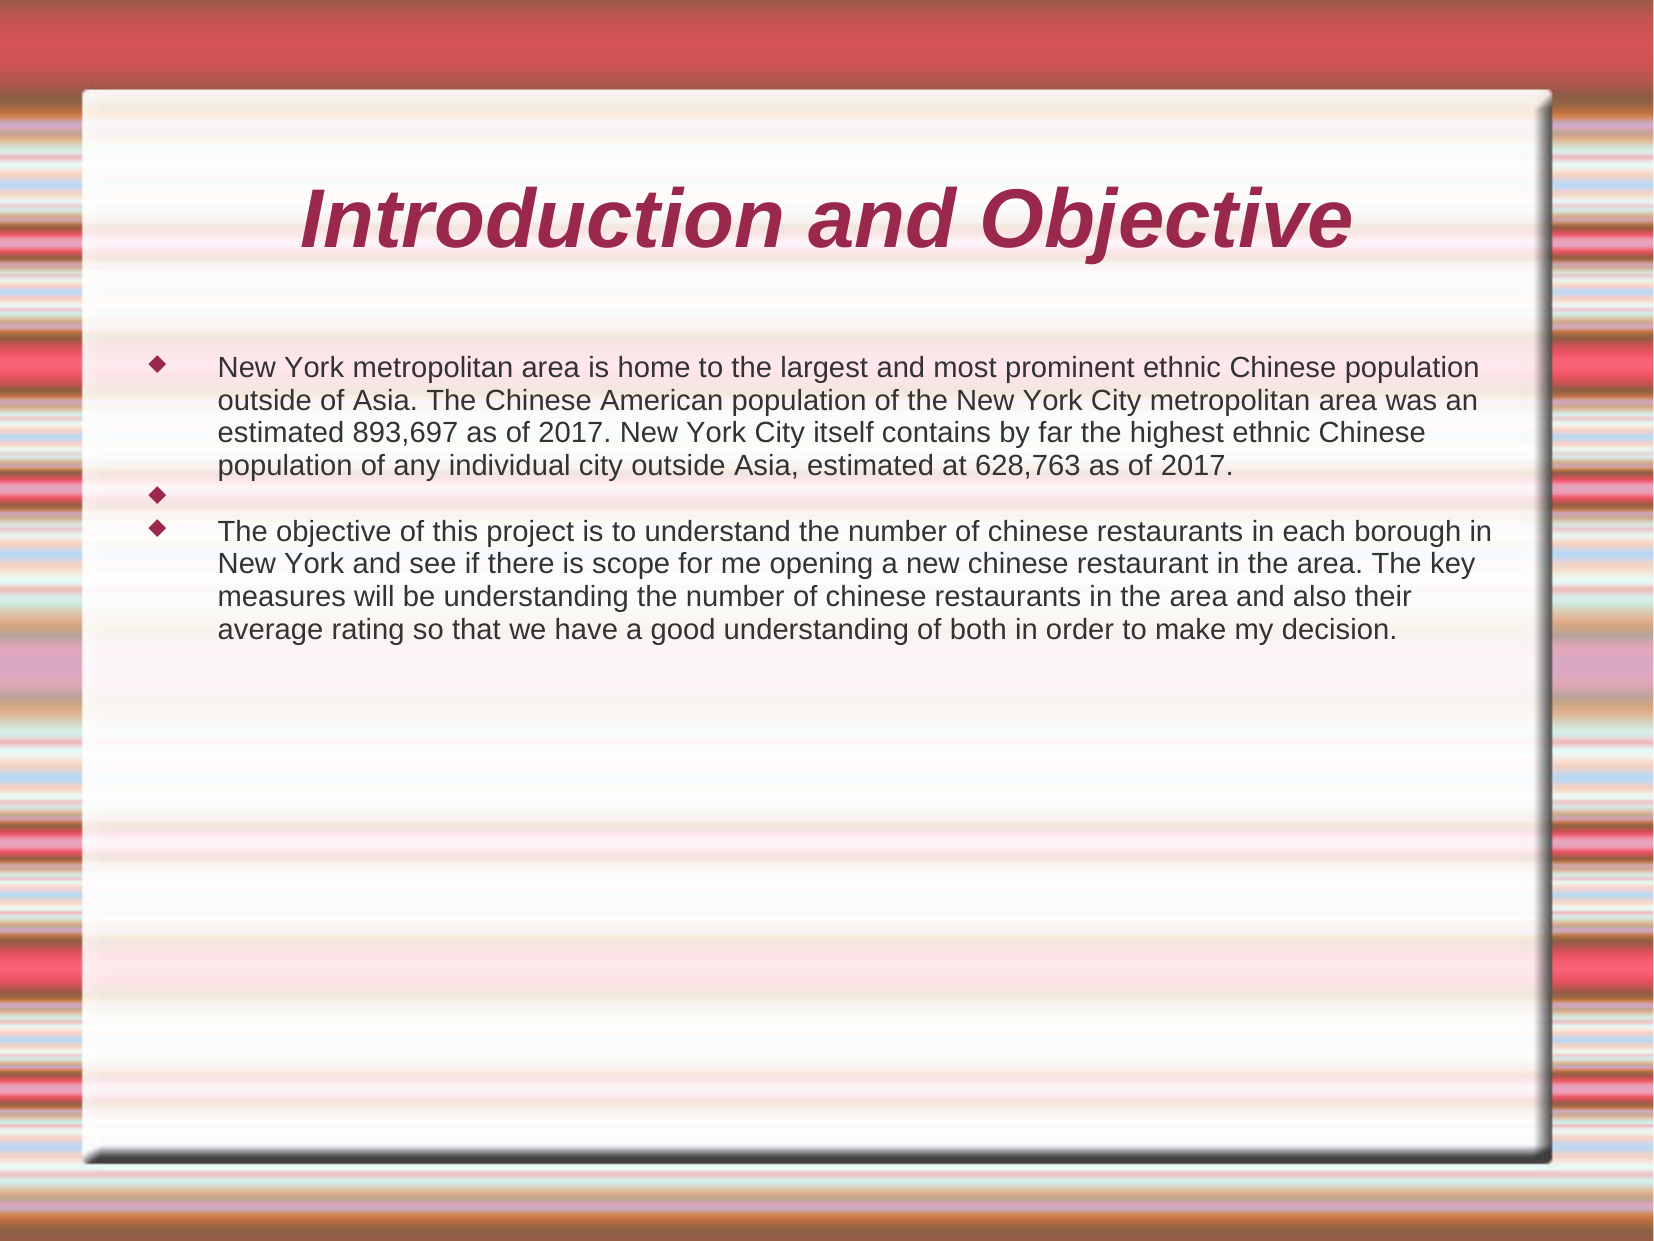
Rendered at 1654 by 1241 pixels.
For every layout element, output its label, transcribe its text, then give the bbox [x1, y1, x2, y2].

list New York metropolitan area is home to the largest and most prominent ethnic Chinese population outside of Asia. The Chinese American population of the New York City metropolitan area was an estimated 893,697 as of 2017. New York City itself contains by far the highest ethnic Chinese population of any individual city outside Asia, estimated at 628,763 as of 2017. The objective of this project is to understand the number of chinese restaurants in each borough in New York and see if there is scope for me opening a new chinese restaurant in the area. The key measures will be understanding the number of chinese restaurants in the area and also their average rating so that we have a good understanding of both in order to make my decision. [134, 350, 1516, 1133]
picture [0, 0, 1654, 1241]
title Introduction and Objective [121, 114, 1534, 322]
